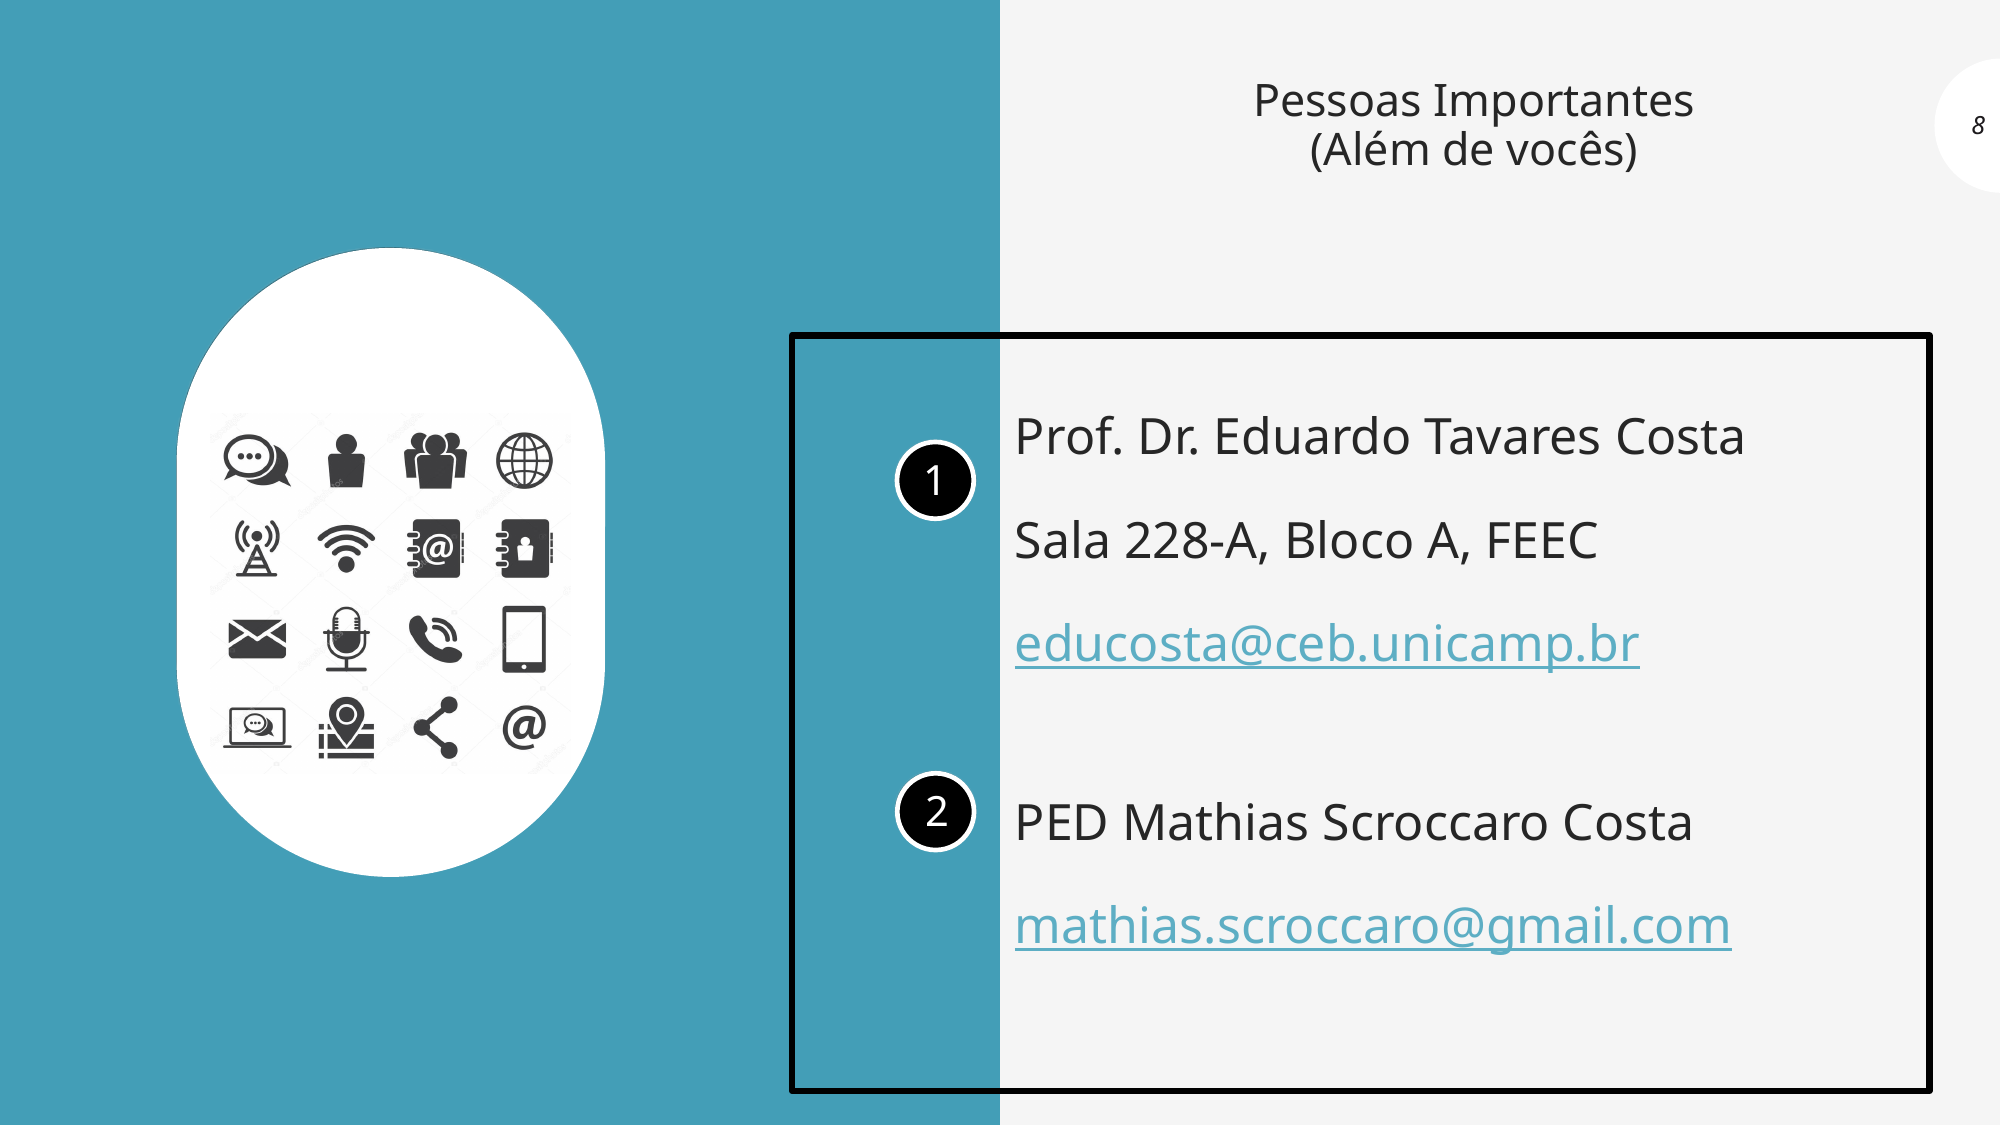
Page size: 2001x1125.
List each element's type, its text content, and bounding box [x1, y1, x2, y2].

title Pessoas Importantes (Além de vocês) [1019, 70, 1930, 184]
text_box [963, 453, 974, 507]
text_box [176, 247, 606, 877]
text_box [897, 784, 909, 840]
text_box [913, 512, 957, 519]
list Prof. Dr. Eduardo Tavares Costa Sala 228-A, Bloco A, FEEC educosta@ceb.unicamp.br PED Mathias Scroccaro Costa mathias.scroccaro@gmail.com [999, 390, 1926, 1088]
text_box [918, 441, 953, 446]
list Prof. Dr. Eduardo Tavares Costa Sala 228-A, Bloco A, FEEC educosta@ceb.unicamp.br PED Mathias Scroccaro Costa mathias.scroccaro@gmail.com [999, 390, 2000, 1125]
text_box [896, 454, 907, 507]
text_box 2 [909, 777, 965, 843]
text_box 1 [907, 446, 963, 512]
slide_number <número> [1933, 96, 2000, 157]
text_box [965, 786, 975, 837]
text_box [913, 843, 958, 851]
text_box [919, 773, 953, 777]
picture [210, 413, 571, 774]
